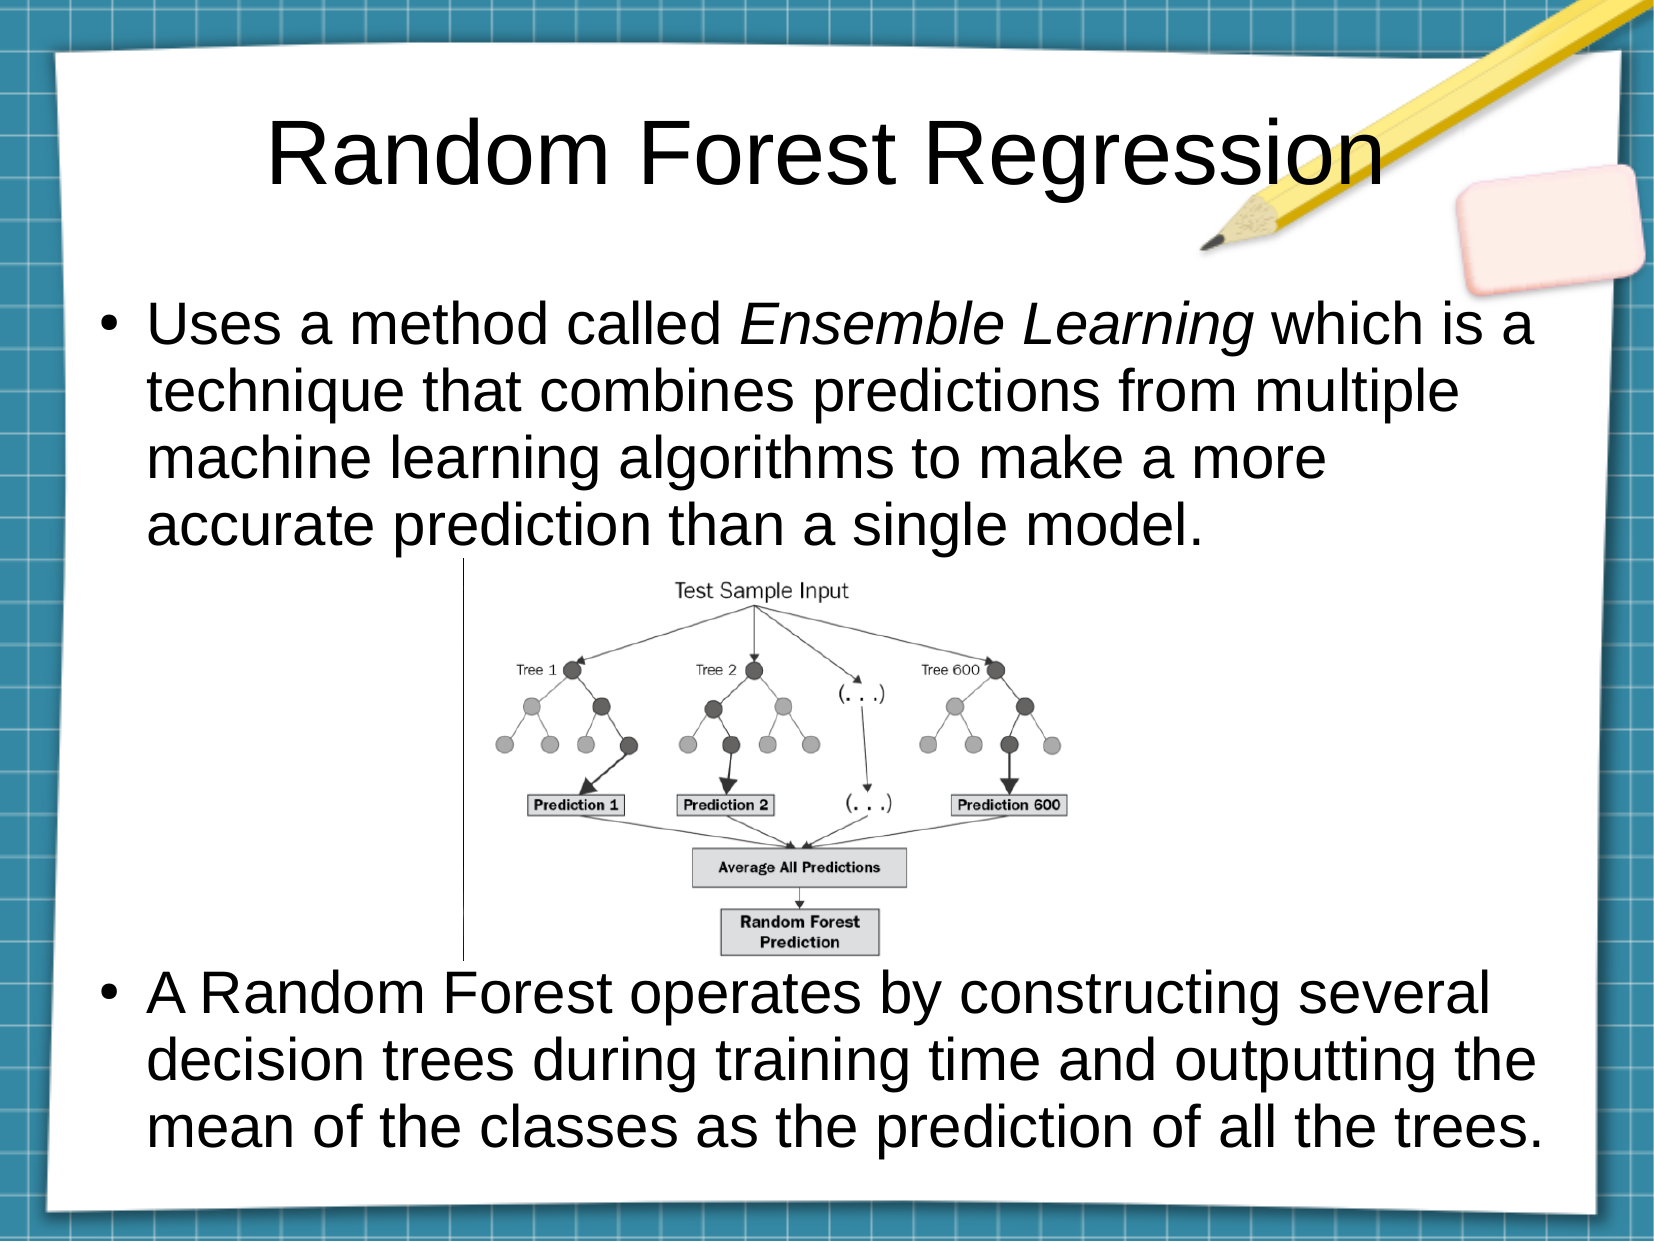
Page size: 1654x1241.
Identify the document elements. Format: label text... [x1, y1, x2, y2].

list Uses a method called Ensemble Learning which is a technique that combines predictions from multiple machine learning algorithms to make a more accurate prediction than a single model. A Random Forest operates by constructing several decision trees during training time and outputting the mean of the classes as the prediction of all the trees. [82, 290, 1571, 1180]
picture [0, 0, 1654, 1241]
title Random Forest Regression [82, 49, 1571, 257]
